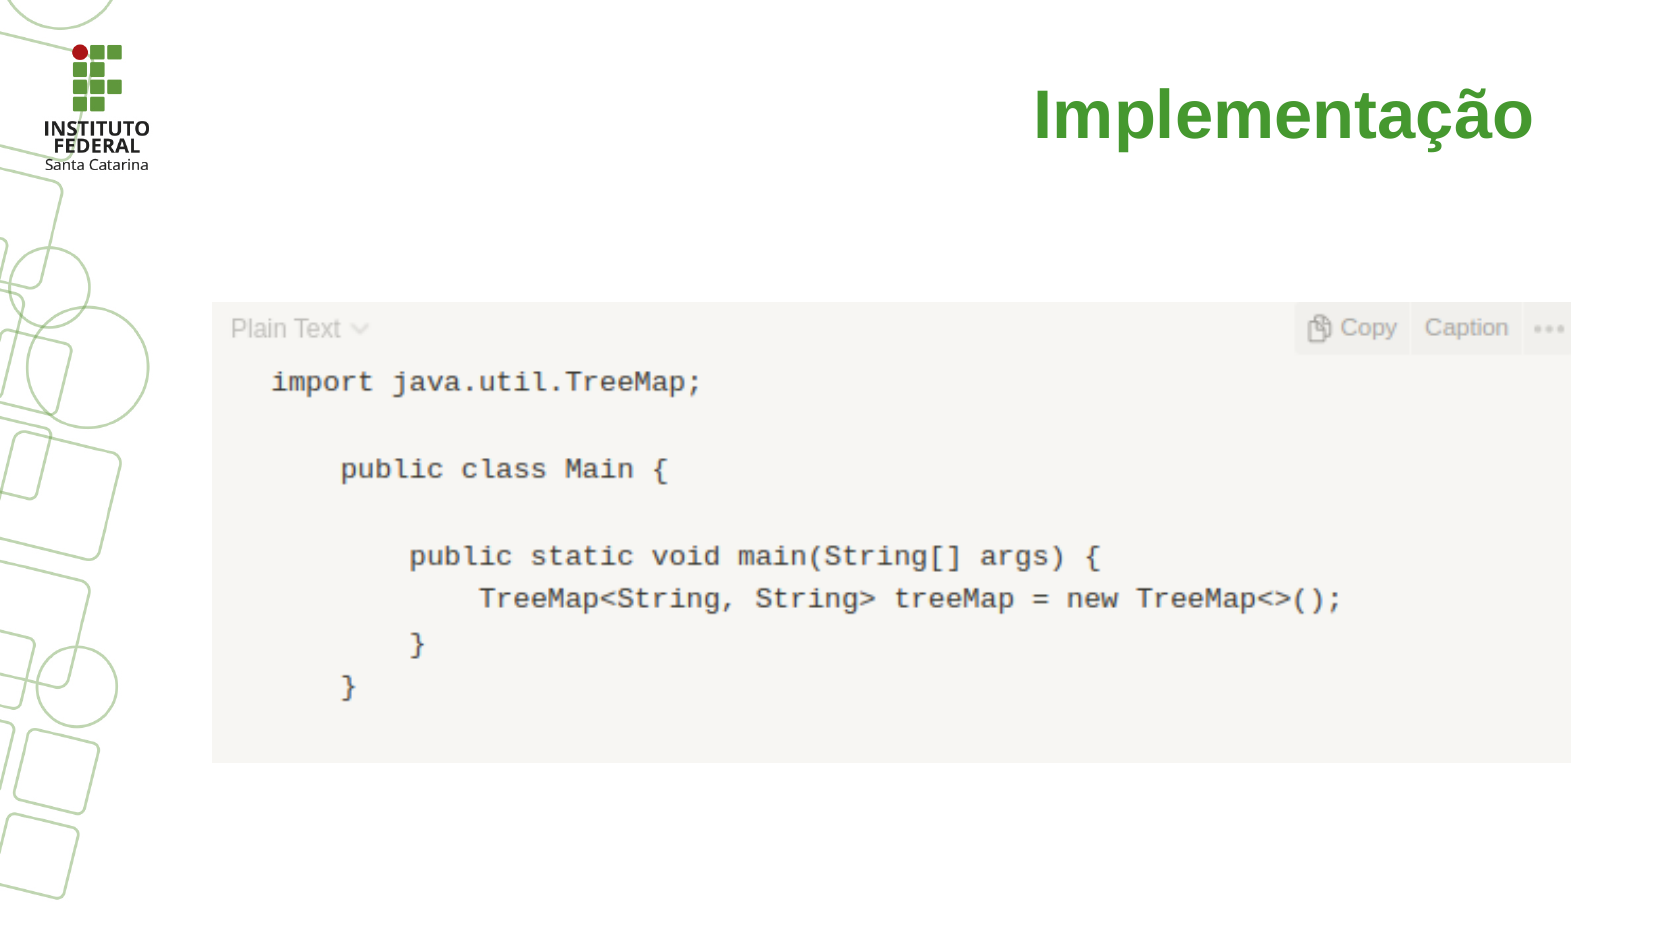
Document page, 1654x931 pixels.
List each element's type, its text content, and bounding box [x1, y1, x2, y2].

picture [0, 0, 1571, 931]
title Implementação [259, 37, 1571, 193]
